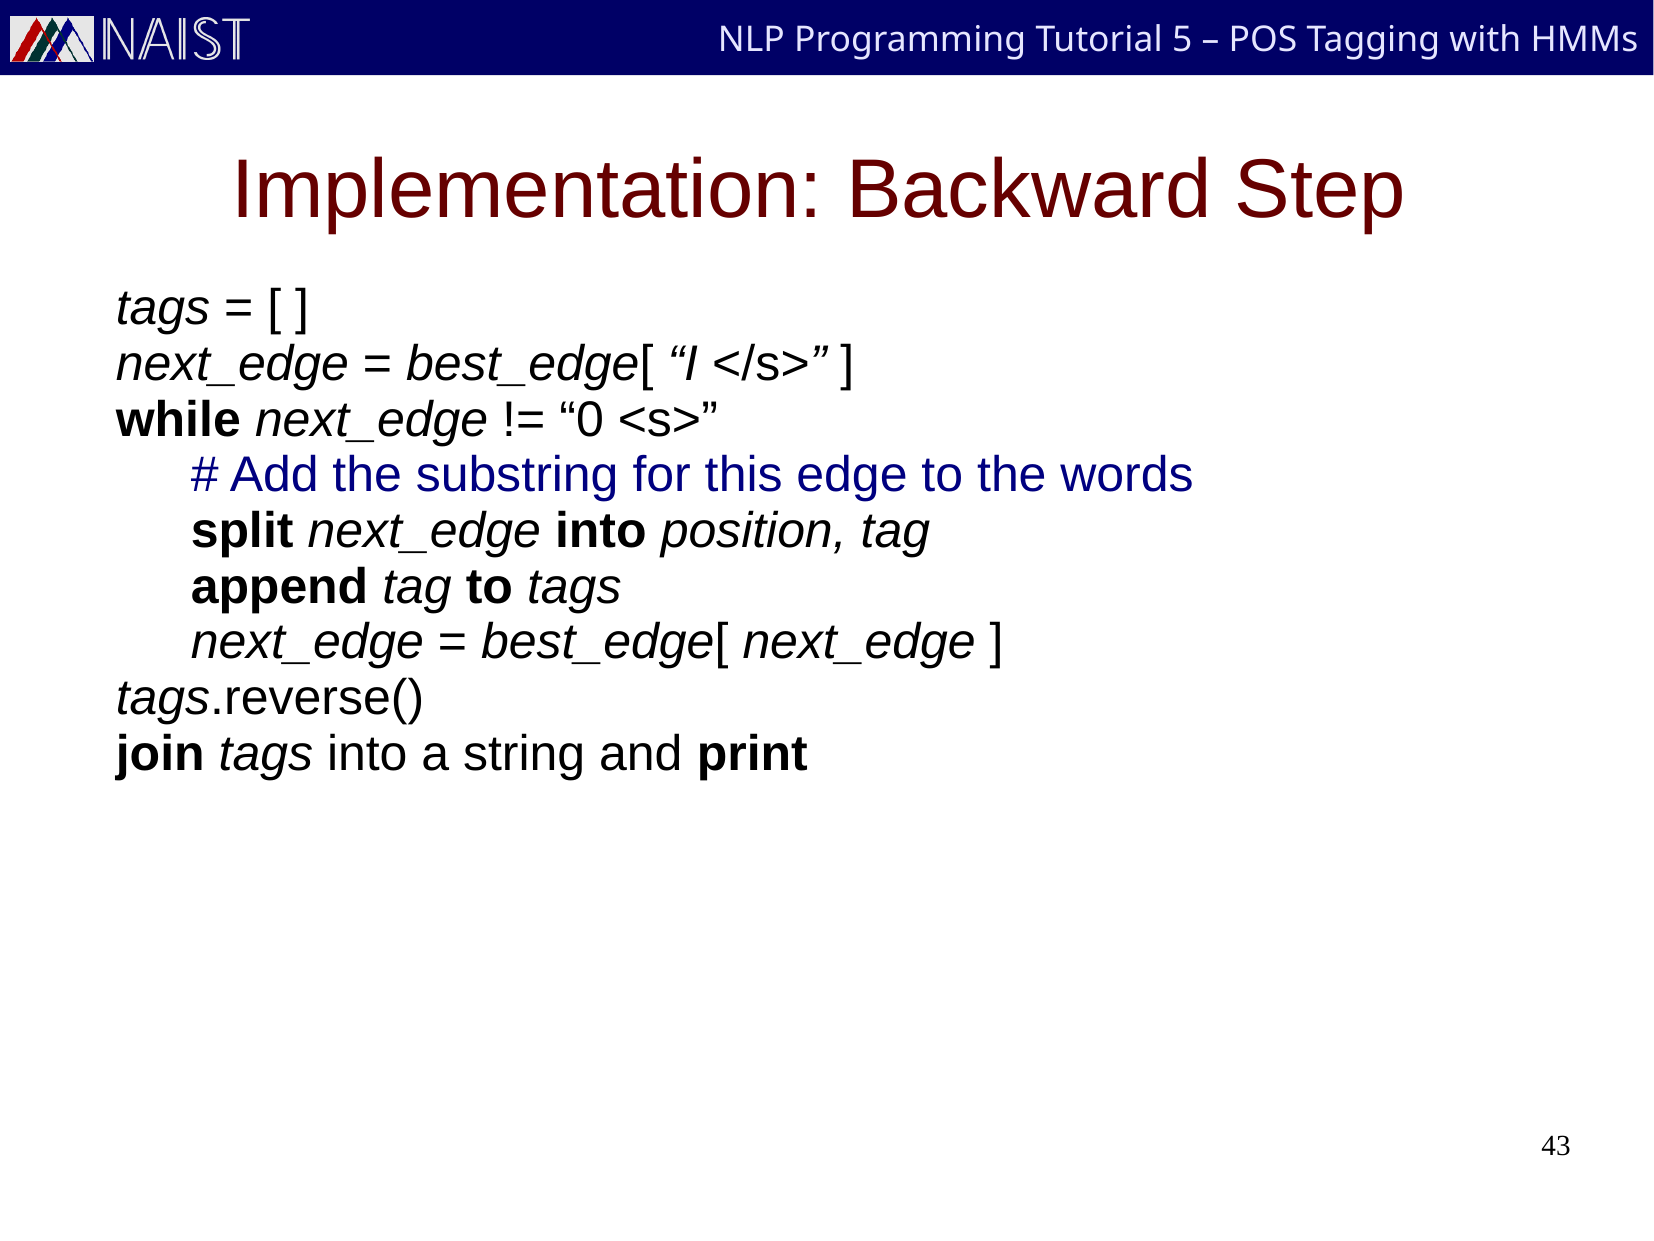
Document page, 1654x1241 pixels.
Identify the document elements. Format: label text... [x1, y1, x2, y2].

picture [102, 17, 251, 60]
text_box tags = [ ] next_edge = best_edge[ “I </s>” ] while next_edge != “0 <s>” # Add the substring for this edge to the words split next_edge into position, tag append tag to tags next_edge = best_edge[ next_edge ] tags.reverse() join tags into a string and print [25, 271, 1613, 789]
picture [10, 16, 94, 62]
title Implementation: Backward Step [75, 92, 1564, 271]
